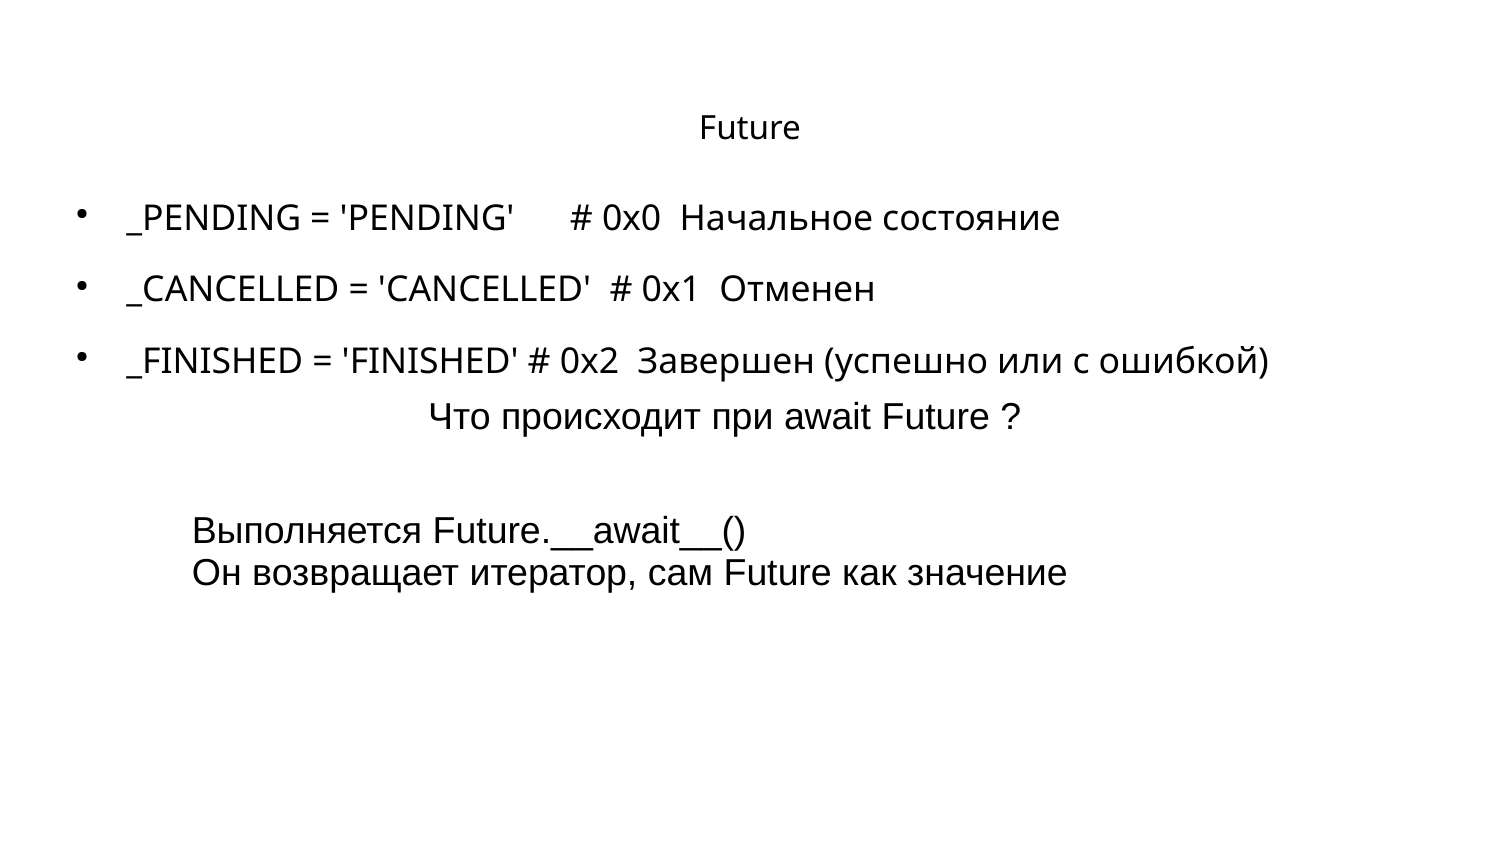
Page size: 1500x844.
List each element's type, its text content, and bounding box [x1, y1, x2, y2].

list _PENDING = 'PENDING' # 0x0 Начальное состояние _CANCELLED = 'CANCELLED' # 0x1 Отменен _FINISHED = 'FINISHED' # 0x2 Завершен (успешно или с ошибкой) [59, 195, 1456, 384]
text_box Что происходит при await Future ? [413, 388, 1037, 446]
text_box Выполняется Future.__await__() Он возвращает итератор, сам Future как значение [177, 501, 1084, 601]
title Future [103, 44, 1397, 195]
